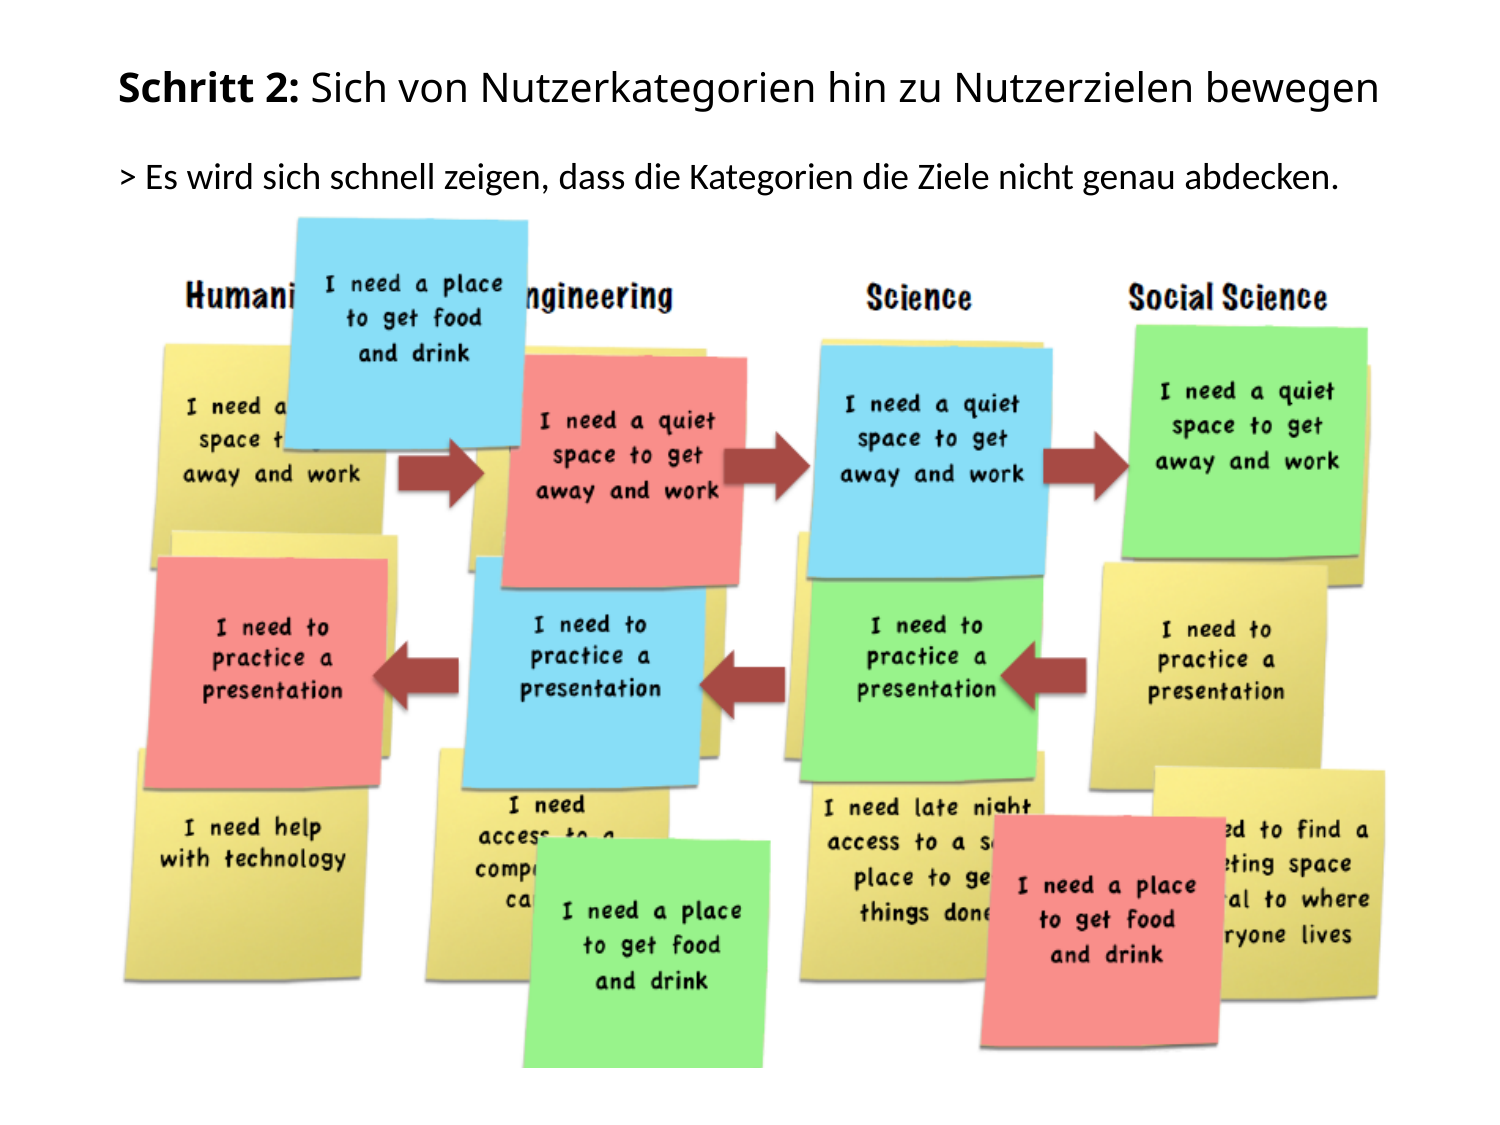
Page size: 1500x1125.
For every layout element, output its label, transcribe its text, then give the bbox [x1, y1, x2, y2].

picture [84, 212, 1416, 1068]
title Schritt 2: Sich von Nutzerkategorien hin zu Nutzerzielen bewegen [103, 59, 1397, 122]
list > Es wird sich schnell zeigen, dass die Kategorien die Ziele nicht genau abdecken. [103, 149, 1397, 212]
